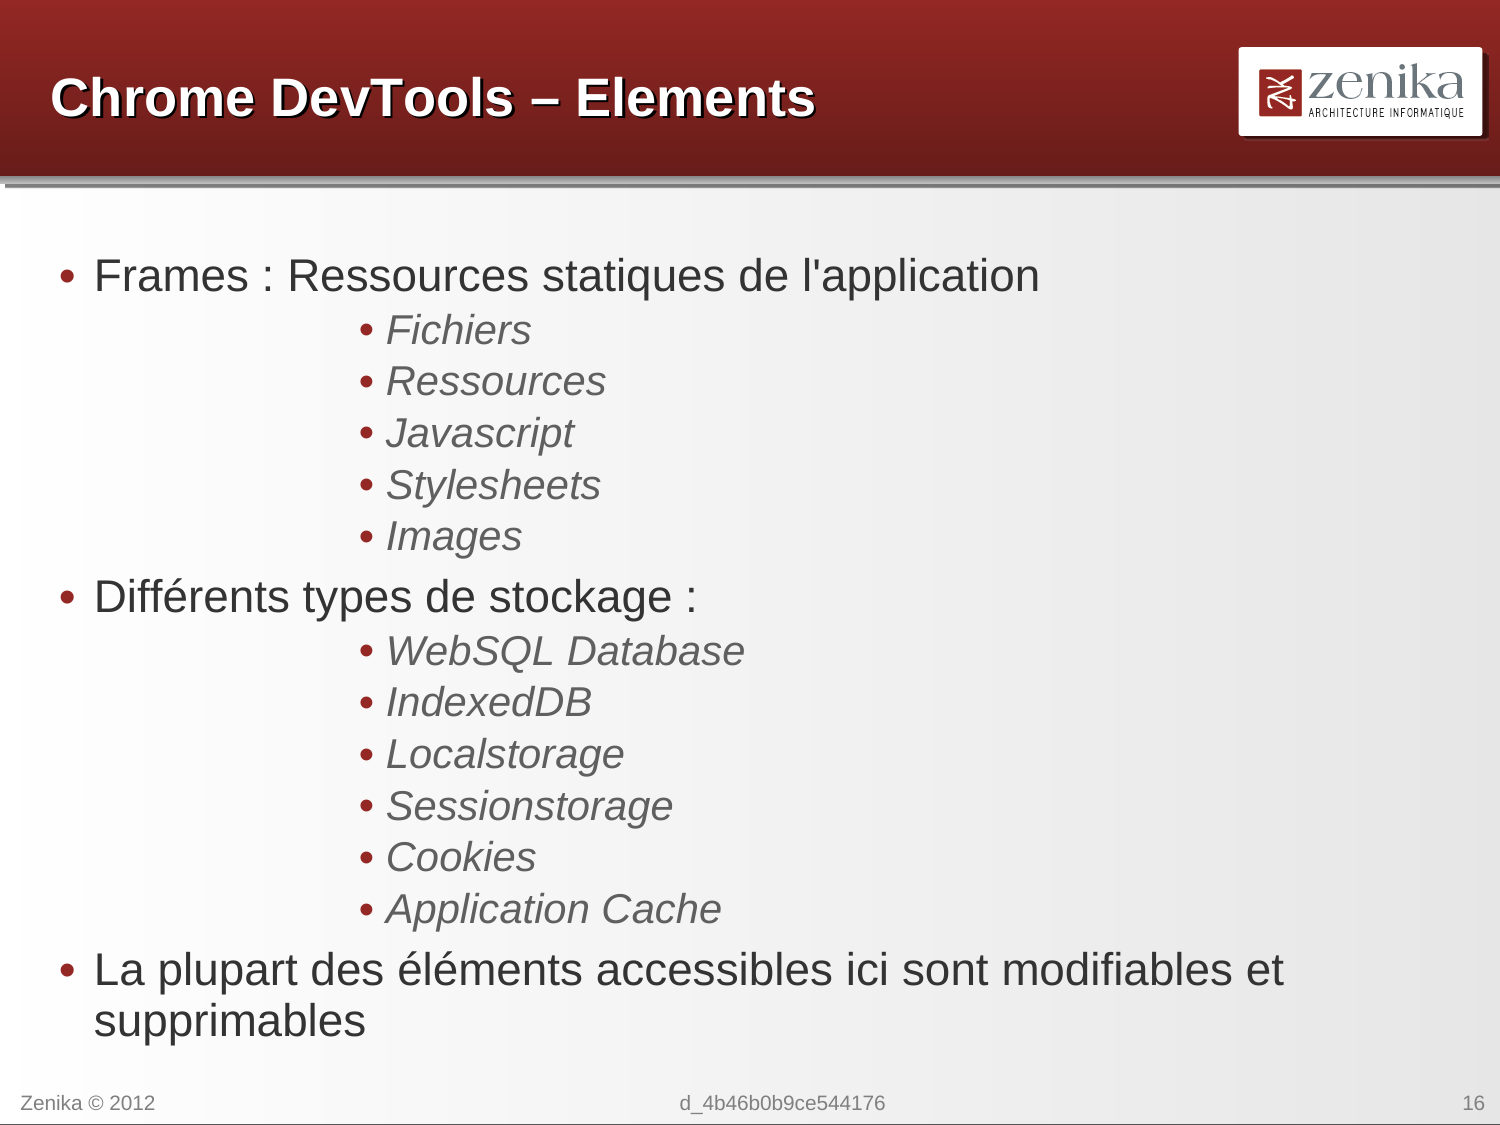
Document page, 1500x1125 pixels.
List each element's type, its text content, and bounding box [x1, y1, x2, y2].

title Chrome DevTools – Elements [50, 15, 1206, 180]
list Frames : Ressources statiques de l'application Fichiers Ressources Javascript Stylesheets Images Différents types de stockage : WebSQL Database IndexedDB Localstorage Sessionstorage Cookies Application Cache La plupart des éléments accessibles ici sont modifiables et supprimables [59, 249, 1447, 1079]
picture [1257, 58, 1464, 125]
